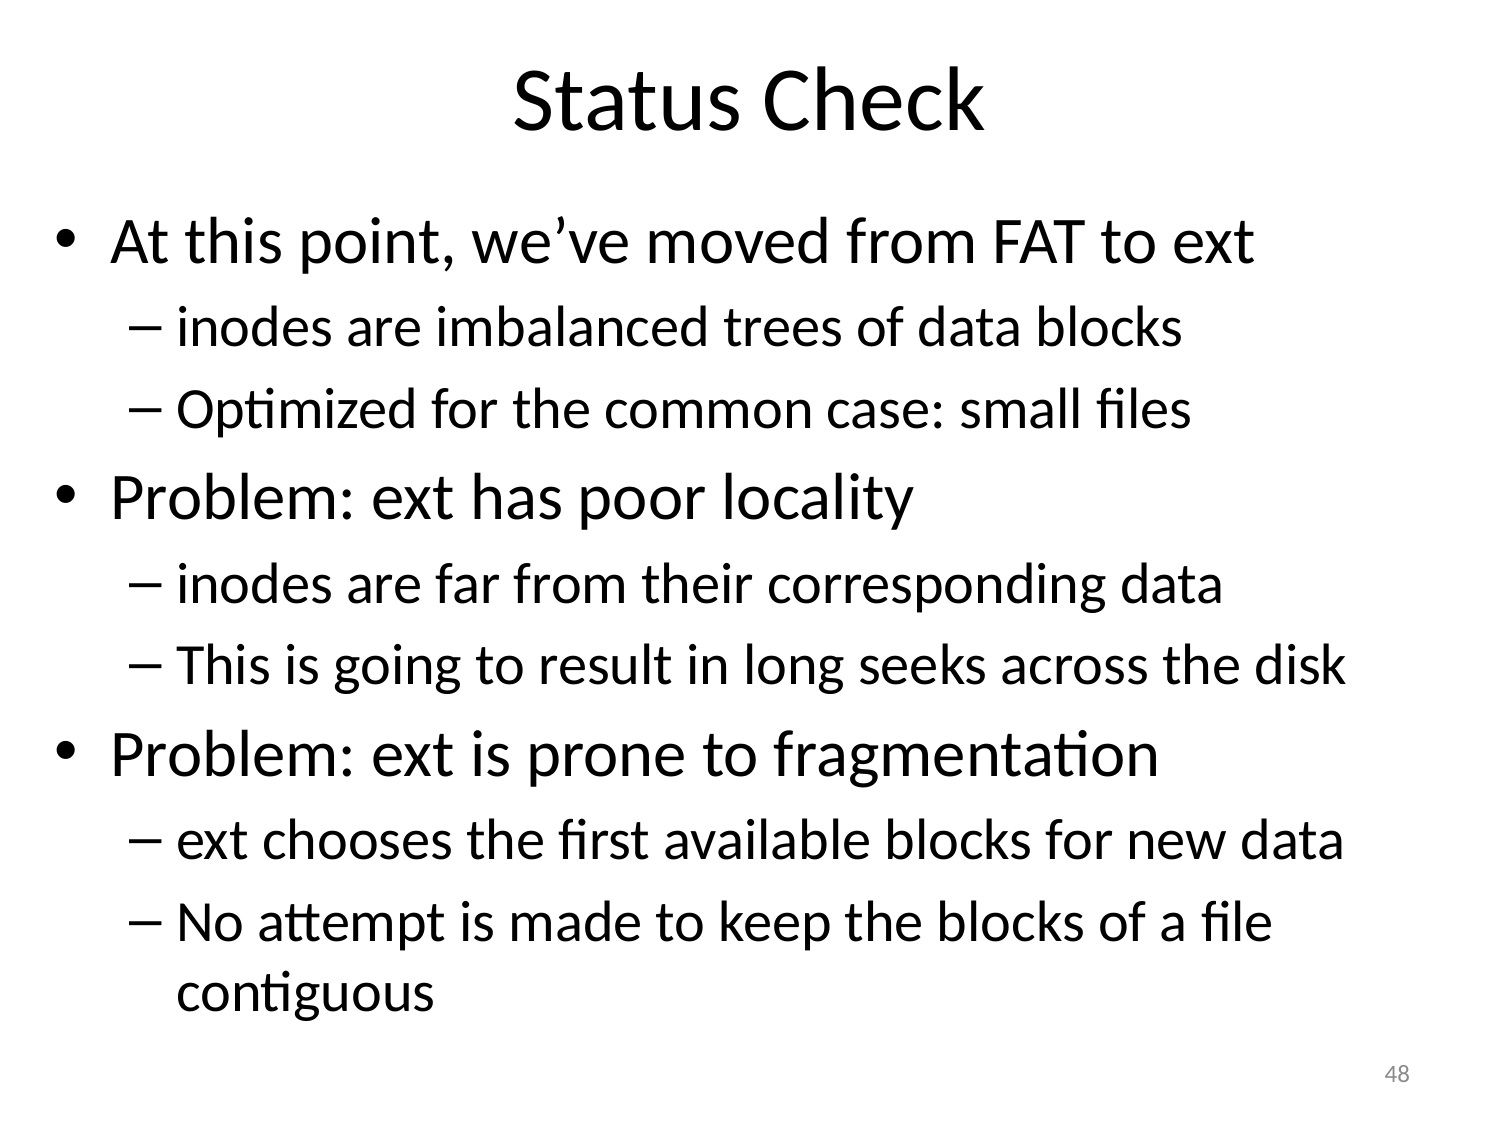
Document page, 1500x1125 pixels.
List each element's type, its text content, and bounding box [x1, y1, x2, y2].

title Status Check [75, 0, 1425, 188]
list At this point, we’ve moved from FAT to ext inodes are imbalanced trees of data blocks Optimized for the common case: small files Problem: ext has poor locality inodes are far from their corresponding data This is going to result in long seeks across the disk Problem: ext is prone to fragmentation ext chooses the first available blocks for new data No attempt is made to keep the blocks of a file contiguous [39, 189, 1463, 1095]
slide_number <number> [1074, 1042, 1425, 1103]
